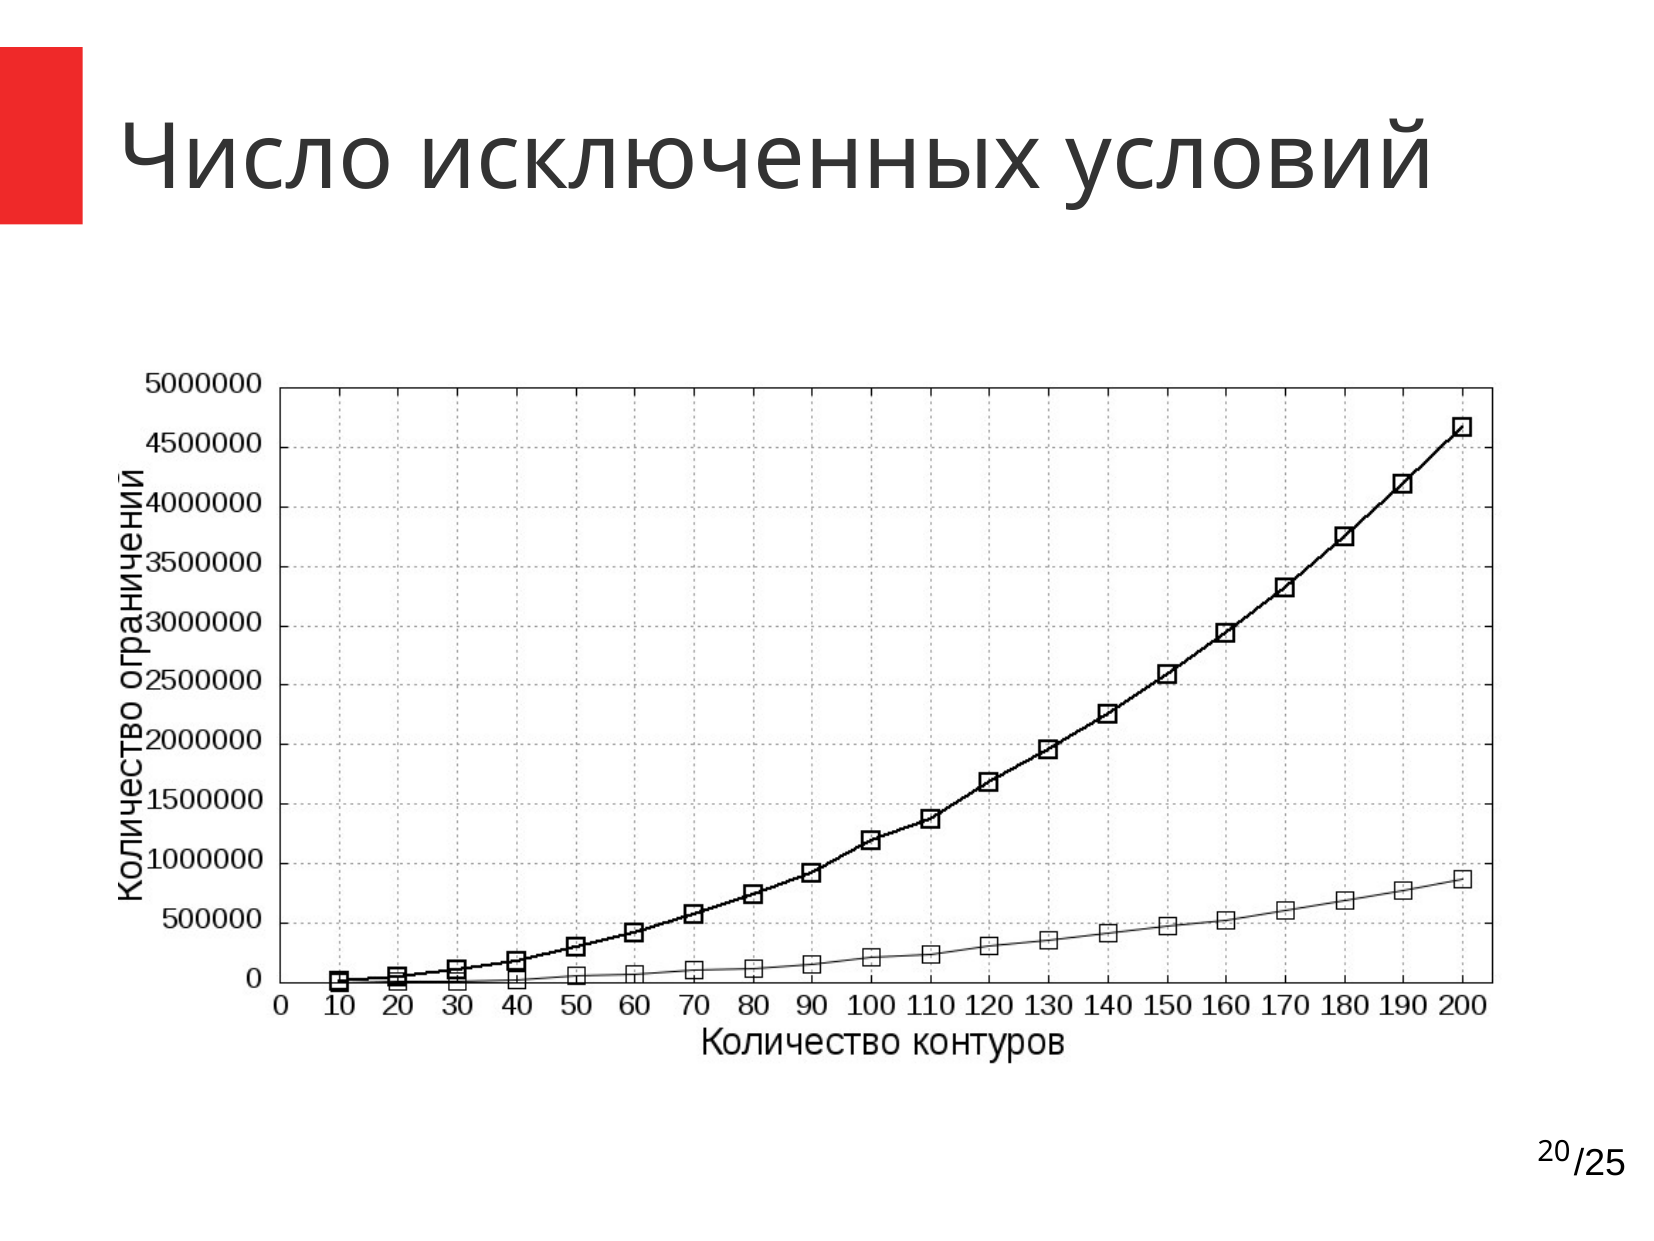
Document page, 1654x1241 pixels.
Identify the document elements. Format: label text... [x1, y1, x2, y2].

title Число исключенных условий [118, 49, 1571, 257]
text_box /25 [1559, 1134, 1654, 1205]
picture [118, 359, 1536, 1069]
